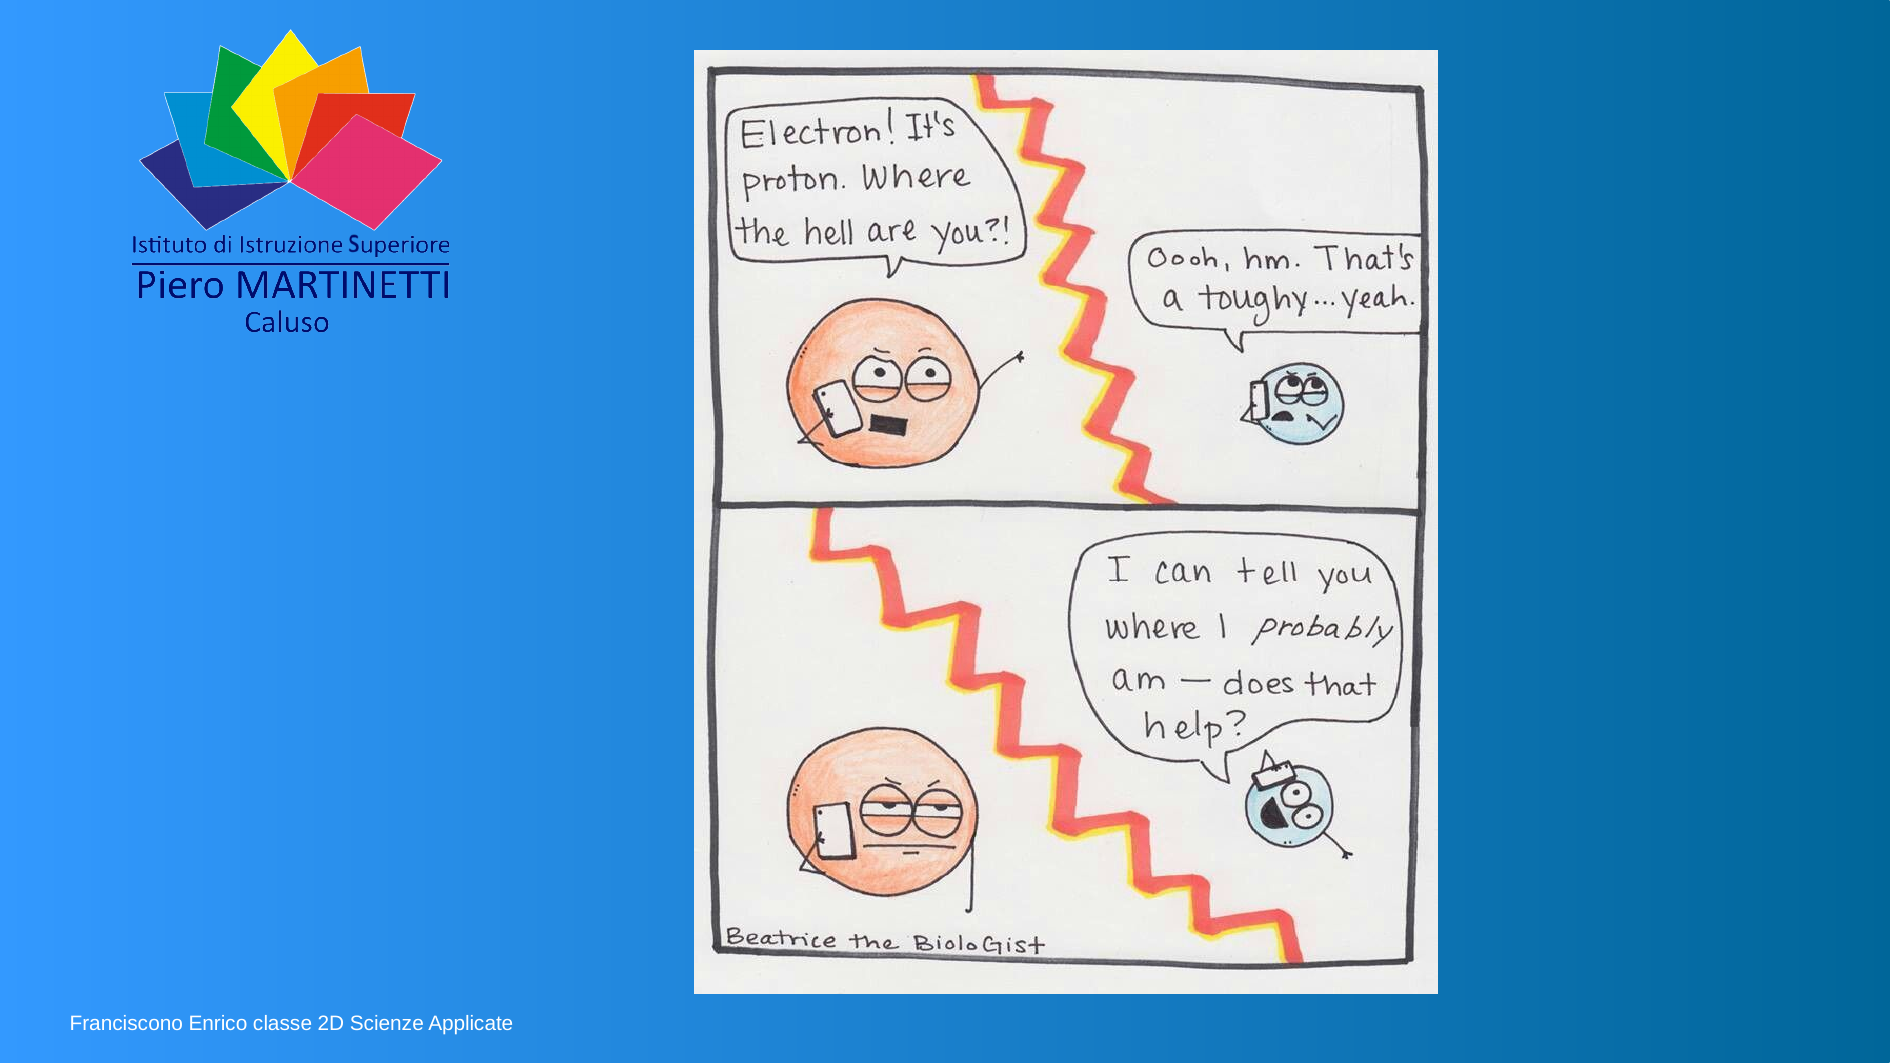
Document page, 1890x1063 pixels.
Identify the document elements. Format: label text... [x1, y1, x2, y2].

picture [0, 23, 591, 355]
text_box Franciscono Enrico classe 2D Scienze Applicate [54, 1004, 628, 1063]
picture [694, 50, 1438, 994]
